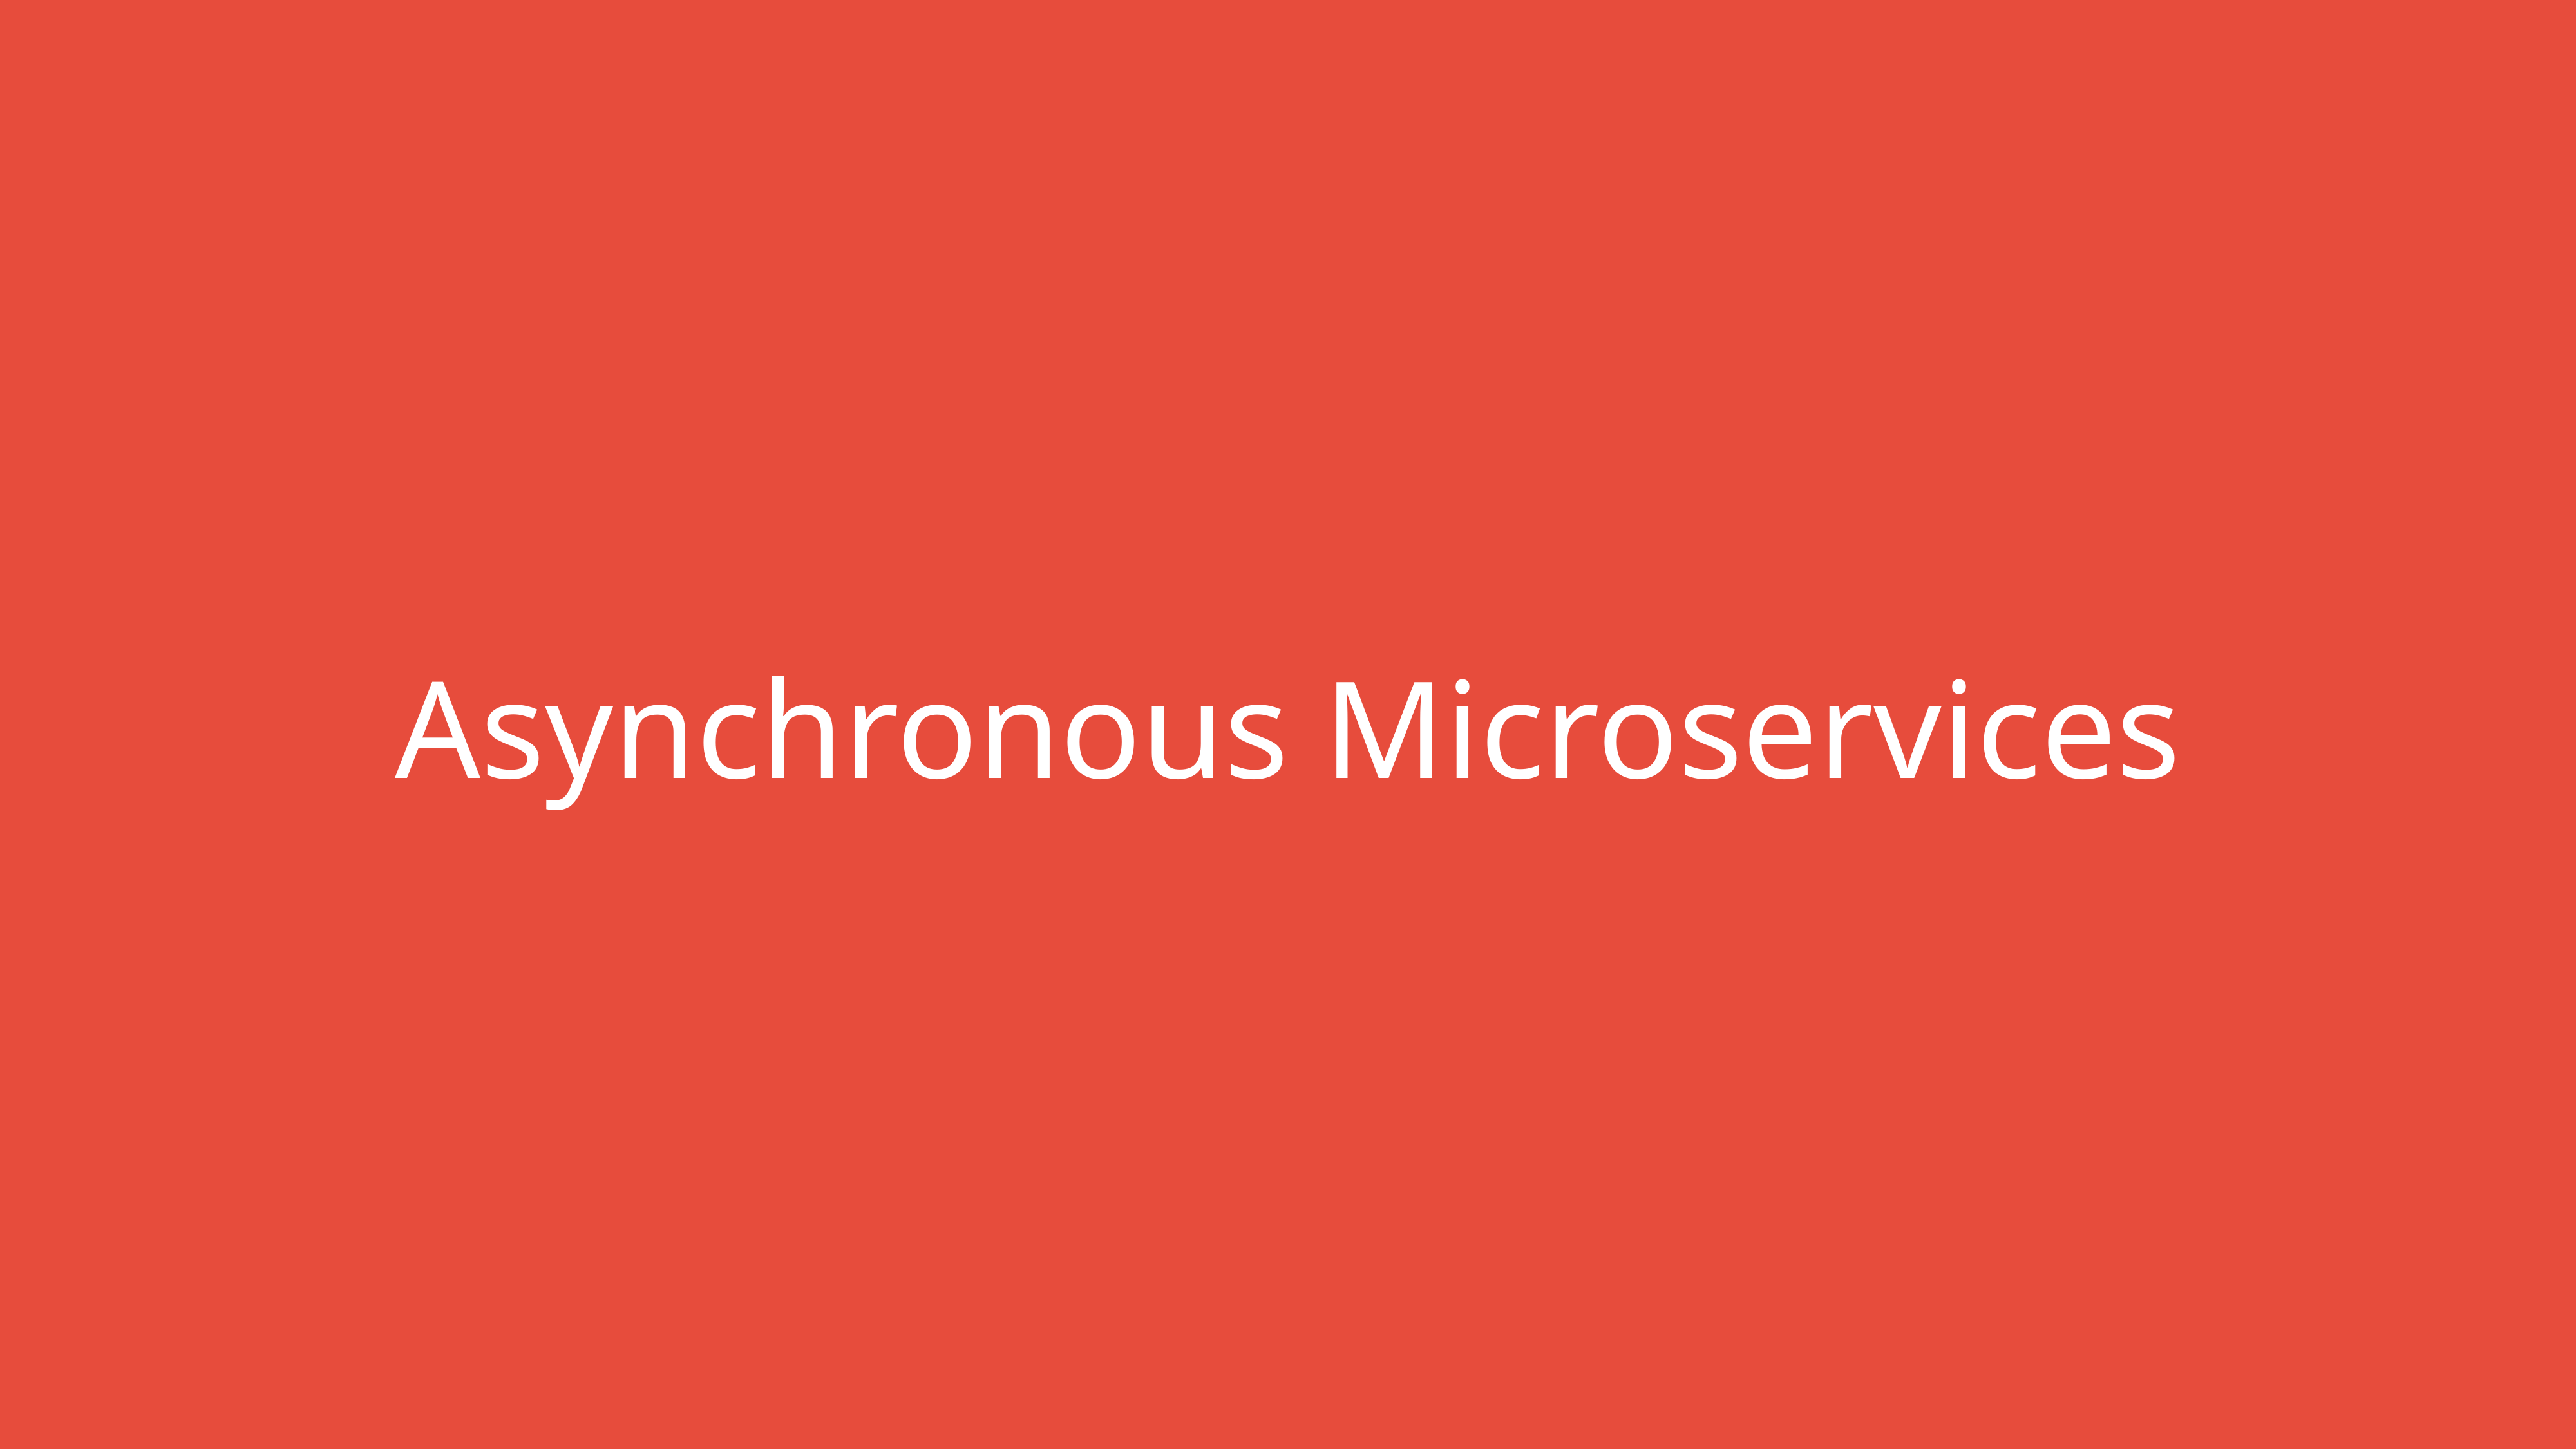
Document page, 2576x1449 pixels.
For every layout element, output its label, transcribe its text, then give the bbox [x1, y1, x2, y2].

text_box Asynchronous Microservices [390, 638, 2186, 811]
